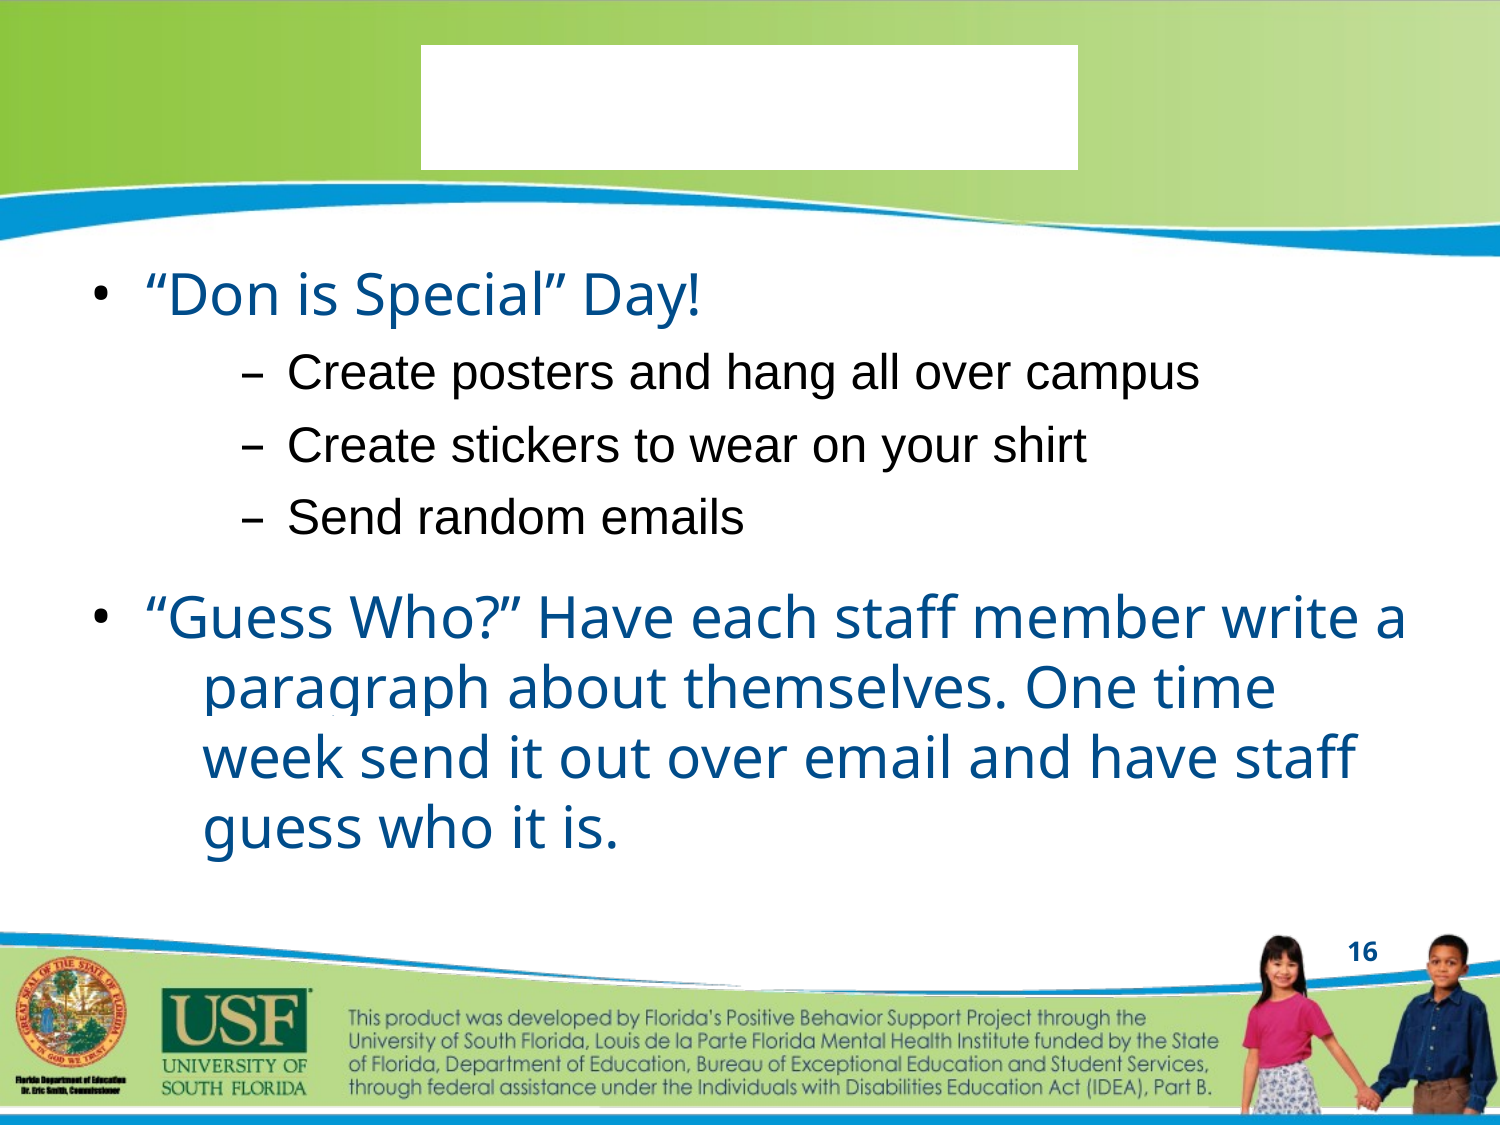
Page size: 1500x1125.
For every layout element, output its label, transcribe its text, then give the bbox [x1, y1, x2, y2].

picture [1426, 254, 1500, 258]
picture [0, 0, 1500, 258]
list “Don is Special” Day! Create posters and hang all over campus Create stickers to wear on your shirt Send random emails “Guess Who?” Have each staff member write a paragraph about themselves. One time week send it out over email and have staff guess who it is. [75, 249, 1426, 913]
title Creative Ideas [75, 24, 1426, 188]
picture [0, 928, 1500, 1116]
